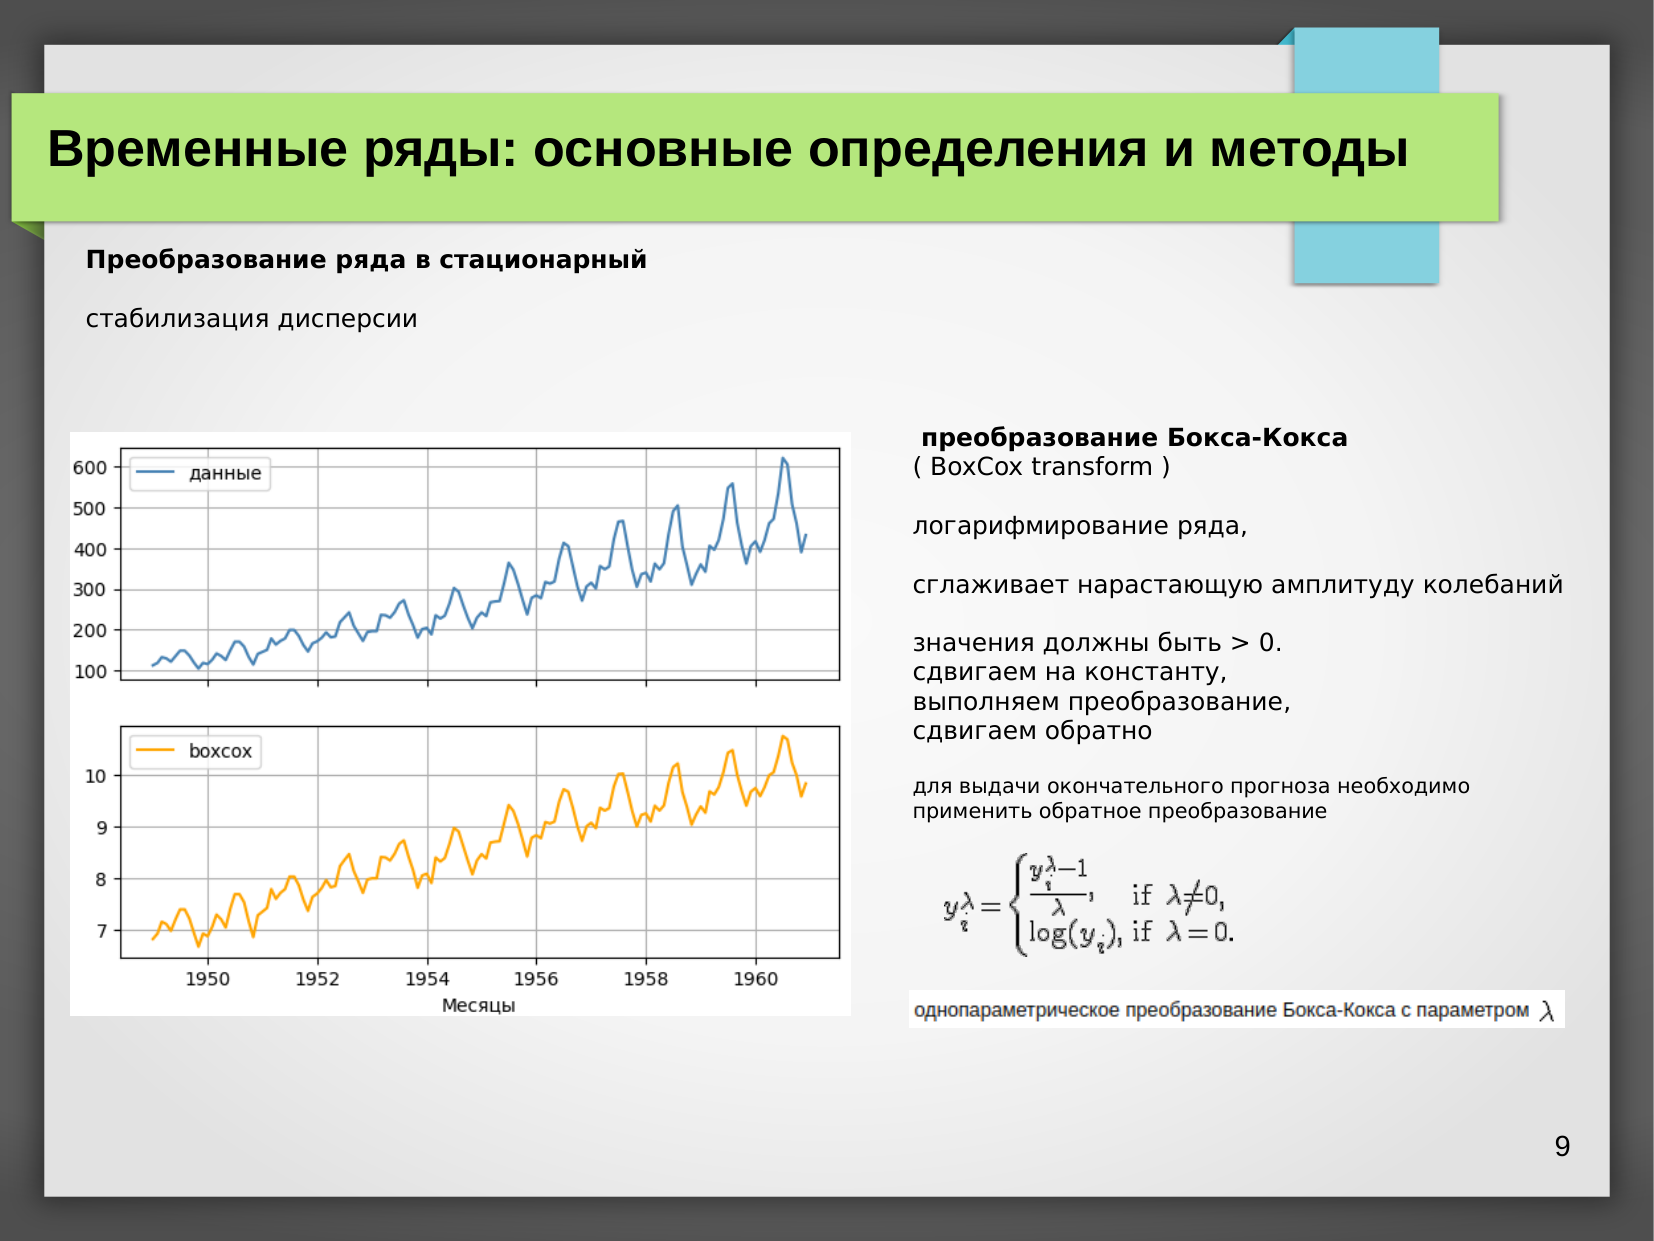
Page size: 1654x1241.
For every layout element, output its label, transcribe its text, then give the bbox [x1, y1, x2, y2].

picture [0, 0, 1654, 1241]
text_box Преобразование ряда в стационарный стабилизация дисперсии [70, 237, 1557, 367]
text_box преобразование Бокса-Кокса ( BoxCox transform ) логарифмирование ряда, сглаживает нарастающую амплитуду колебаний значения должны быть > 0. сдвигаем на константу, выполняем преобразование, сдвигаем обратно для выдачи окончательного прогноза необходимо применить обратное преобразование [897, 415, 1595, 924]
title Временные ряды: основные определения и методы [47, 96, 1430, 201]
